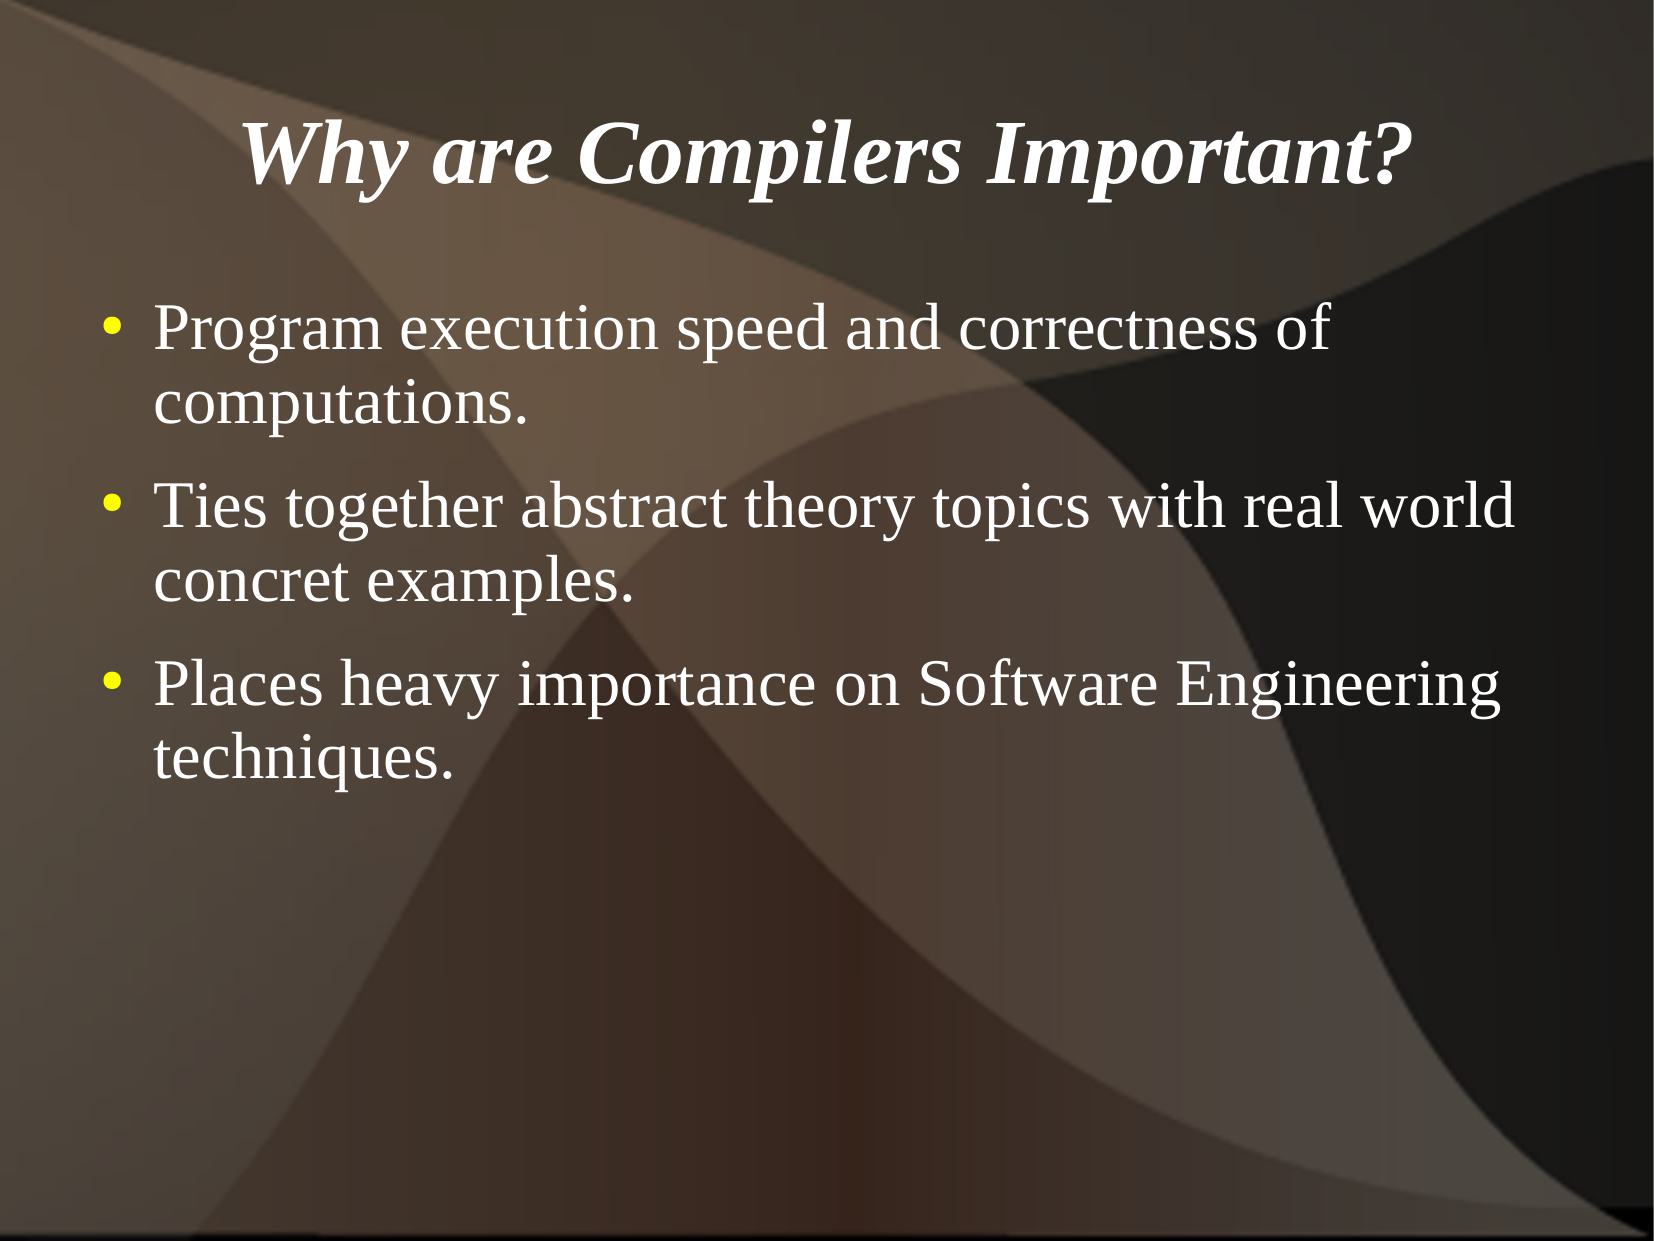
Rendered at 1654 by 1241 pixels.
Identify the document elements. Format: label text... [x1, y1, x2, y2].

list Program execution speed and correctness of computations. Ties together abstract theory topics with real world concret examples. Places heavy importance on Software Engineering techniques. [82, 290, 1571, 1094]
picture [0, 0, 1654, 1241]
title Why are Compilers Important? [82, 56, 1571, 250]
